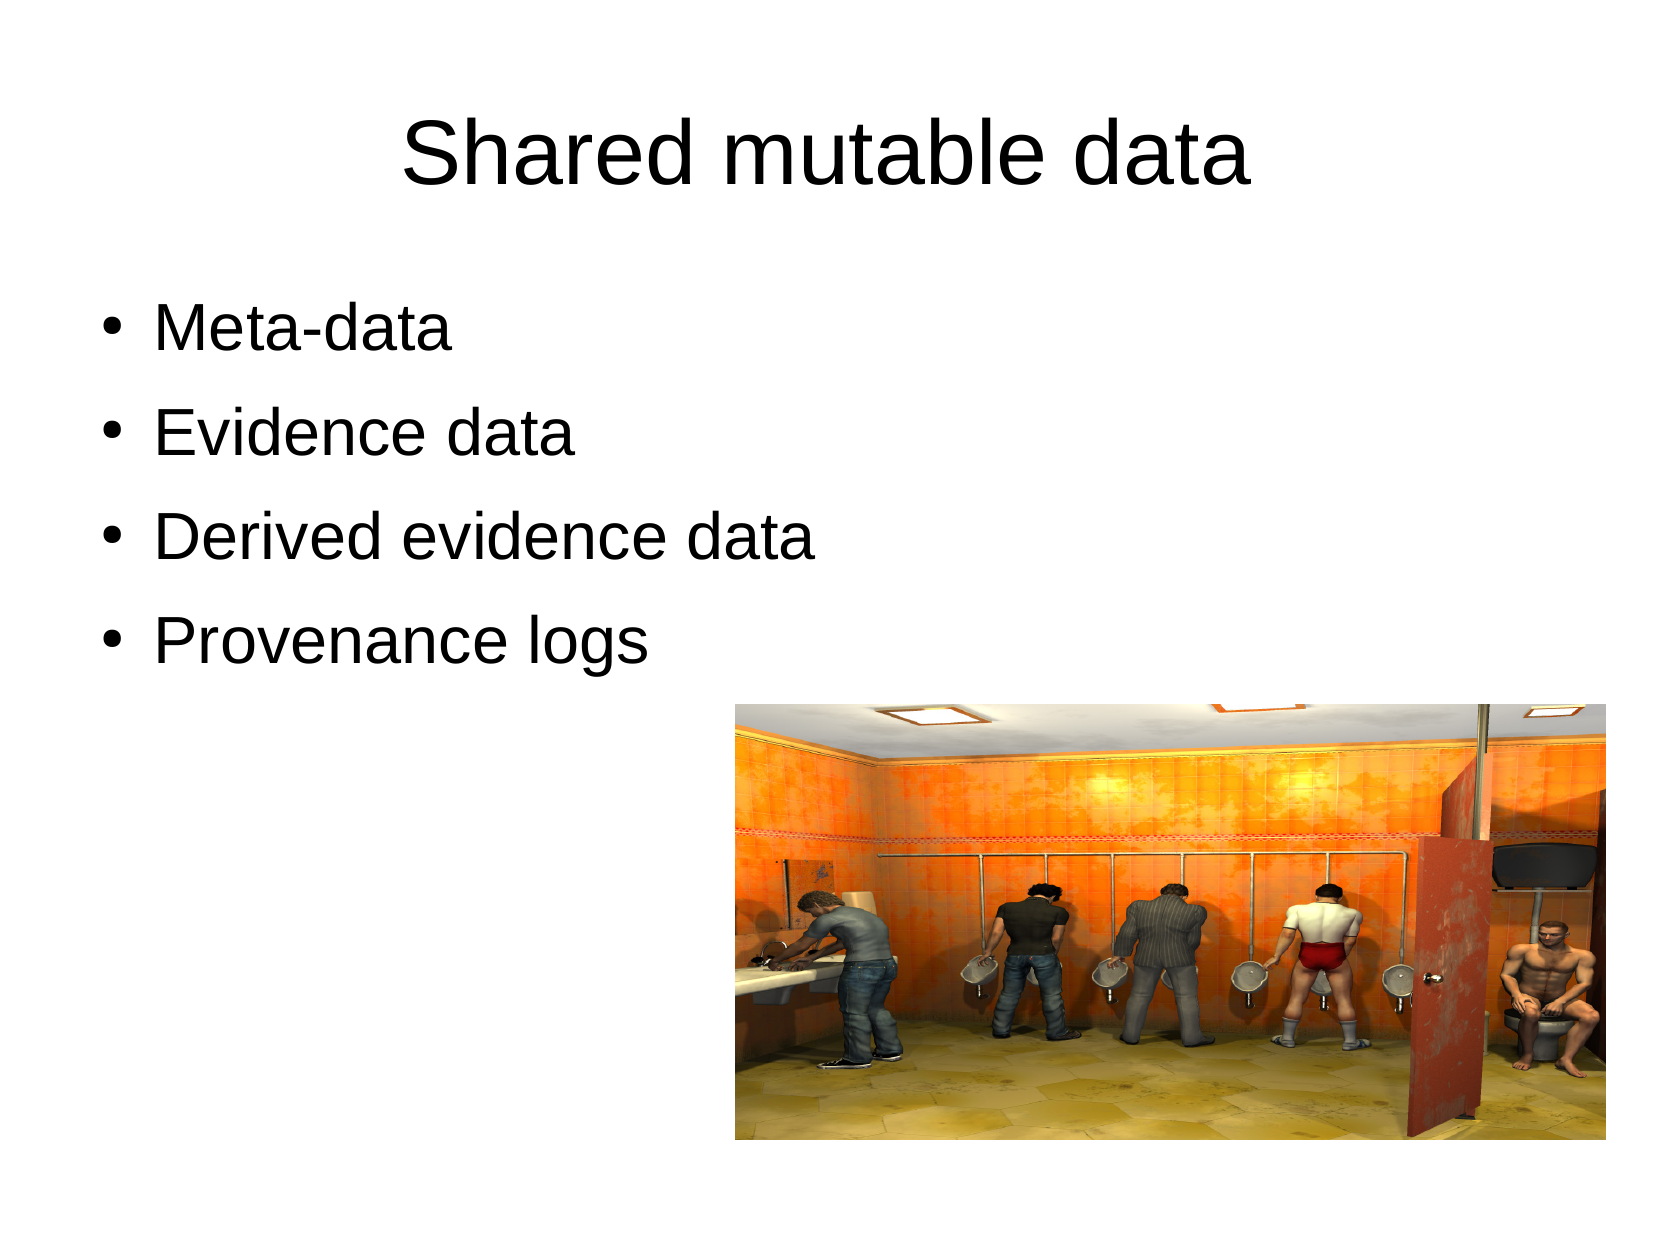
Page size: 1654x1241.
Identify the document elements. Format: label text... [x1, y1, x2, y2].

list Meta-data Evidence data Derived evidence data Provenance logs [82, 290, 1571, 1010]
title Shared mutable data [82, 49, 1571, 257]
picture [735, 704, 1606, 1141]
